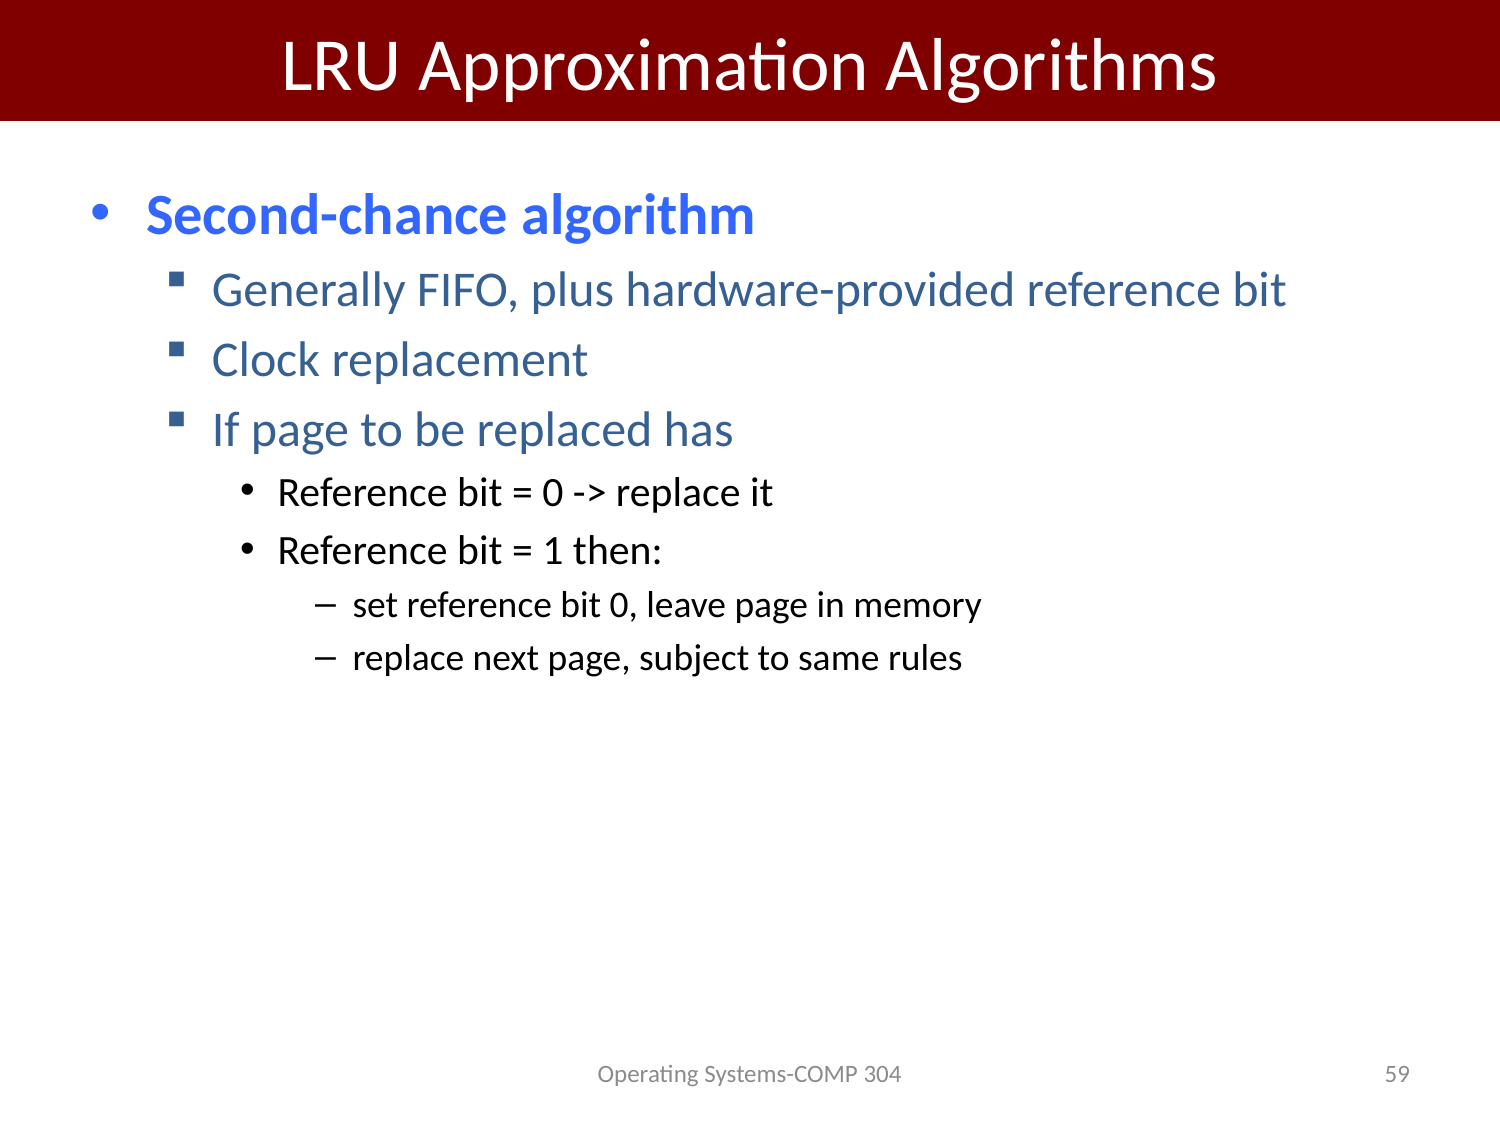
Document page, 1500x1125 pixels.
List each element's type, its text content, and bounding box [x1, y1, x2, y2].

list Second-chance algorithm Generally FIFO, plus hardware-provided reference bit Clock replacement If page to be replaced has Reference bit = 0 -> replace it Reference bit = 1 then: set reference bit 0, leave page in memory replace next page, subject to same rules [75, 168, 1425, 1005]
title LRU Approximation Algorithms [0, 0, 1500, 121]
